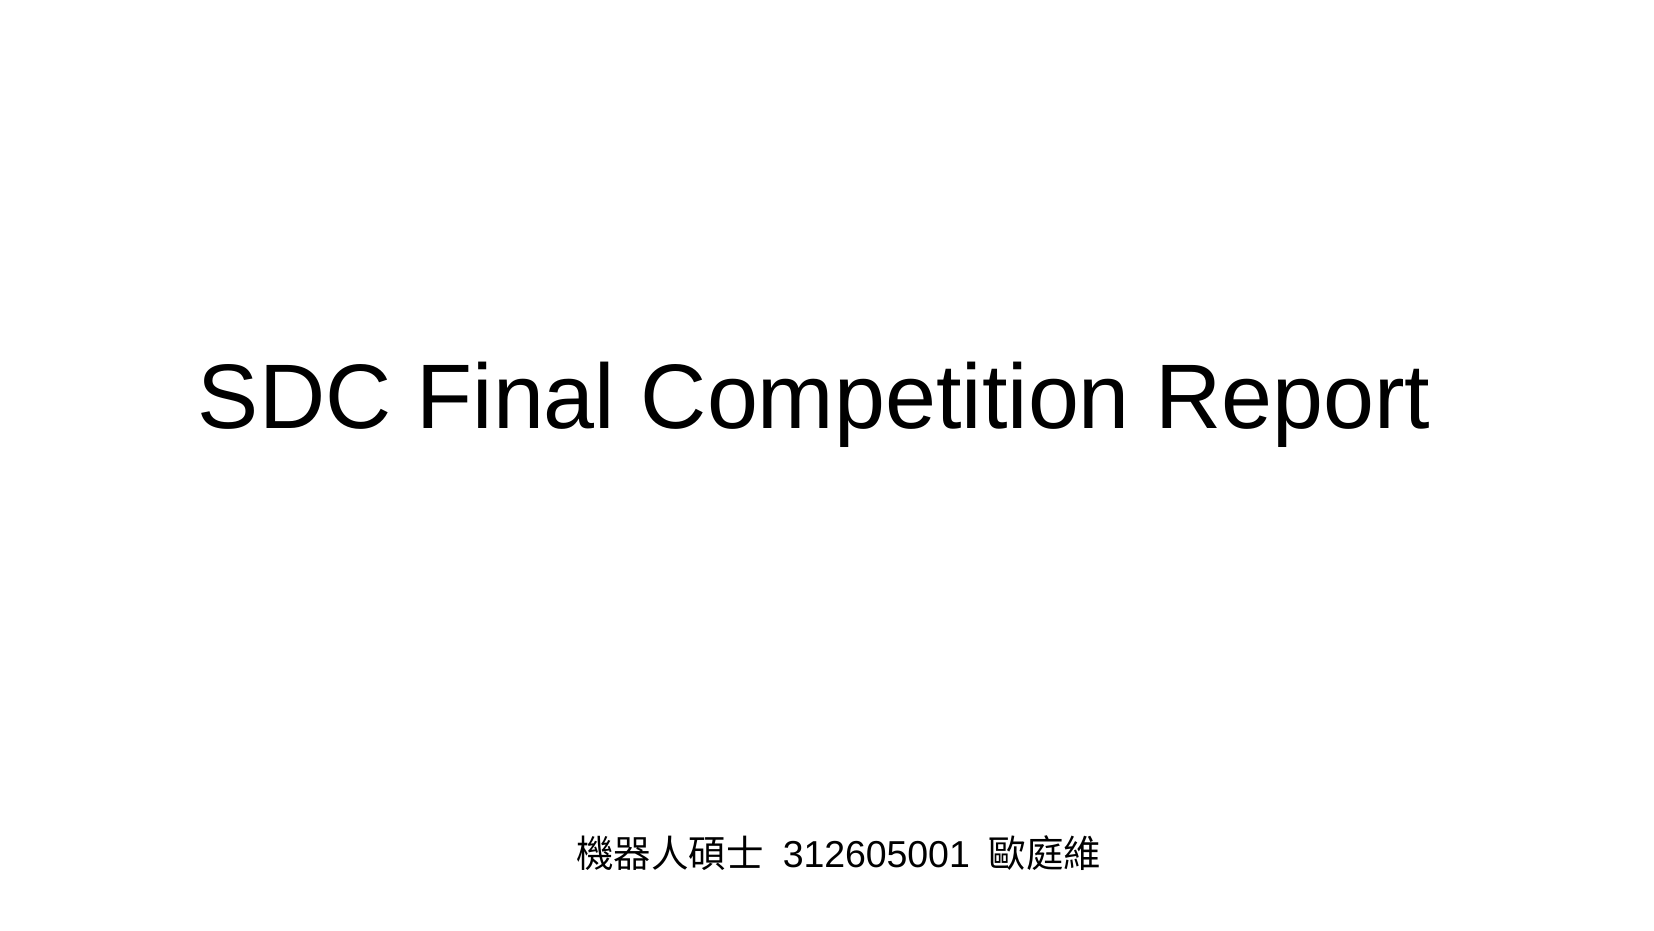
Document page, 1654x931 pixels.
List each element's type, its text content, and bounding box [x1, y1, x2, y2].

text_box 機器人碩士 312605001 歐庭維 [507, 816, 1170, 886]
title SDC Final Competition Report [70, 318, 1560, 475]
